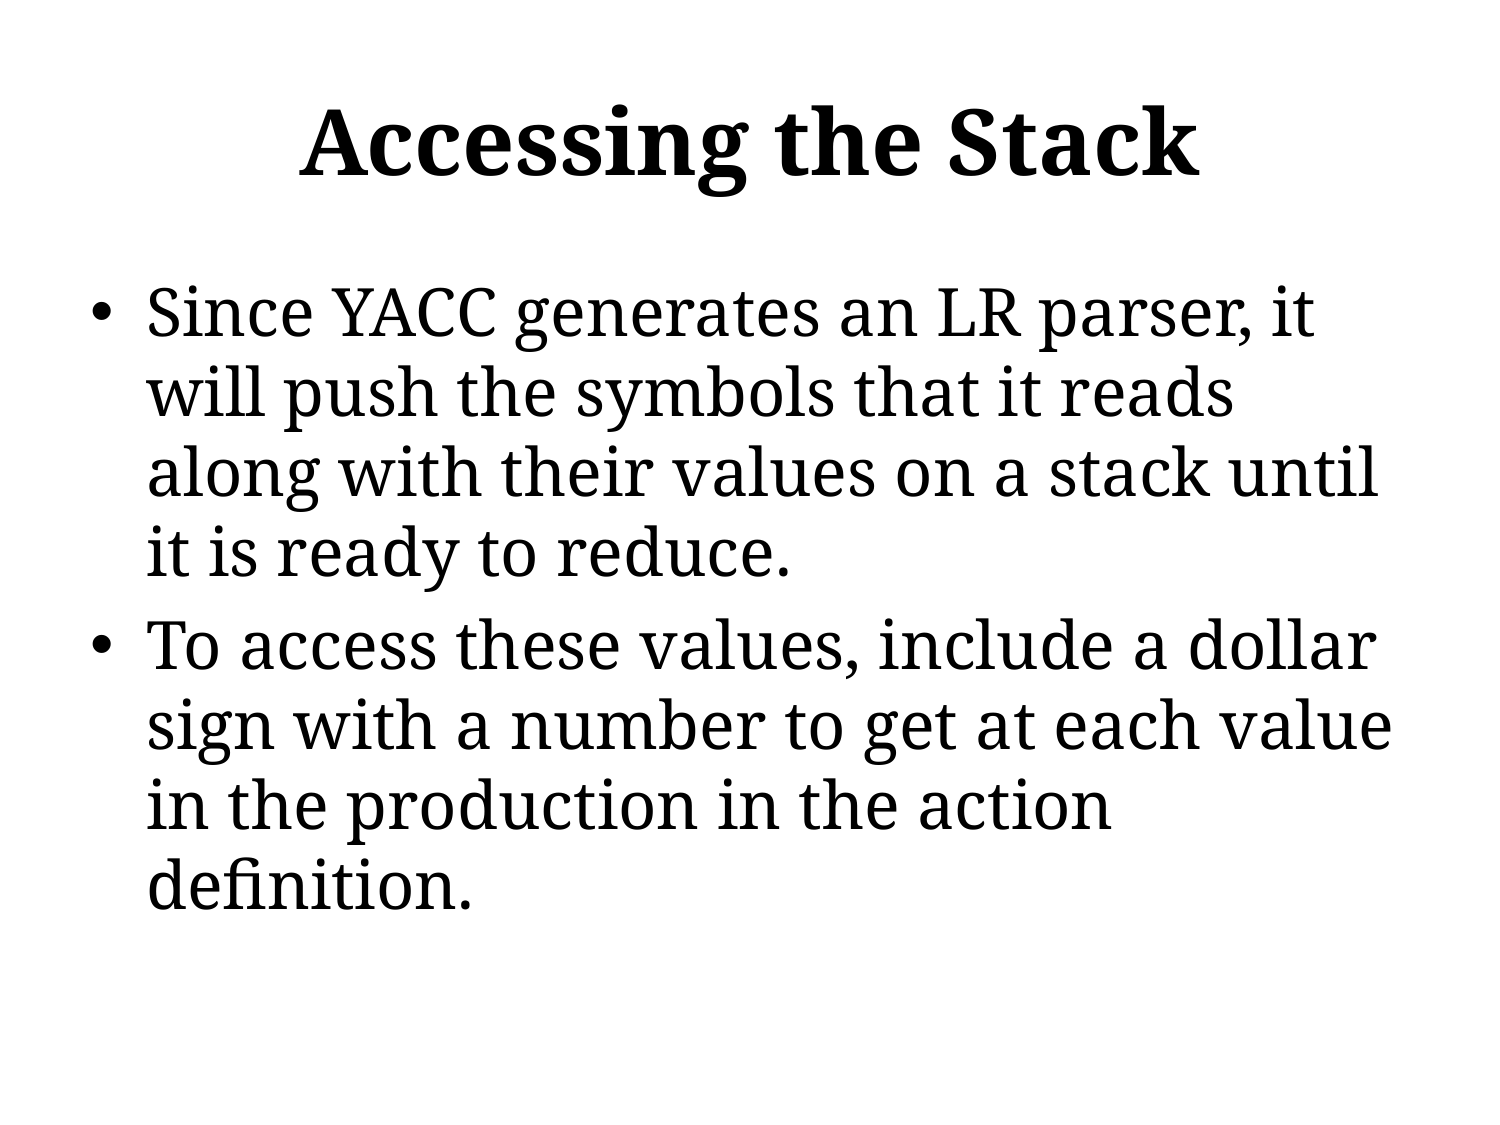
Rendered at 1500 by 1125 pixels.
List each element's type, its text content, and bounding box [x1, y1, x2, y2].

list Since YACC generates an LR parser, it will push the symbols that it reads along with their values on a stack until it is ready to reduce. To access these values, include a dollar sign with a number to get at each value in the production in the action definition. [75, 262, 1425, 1005]
title Accessing the Stack [75, 45, 1425, 233]
